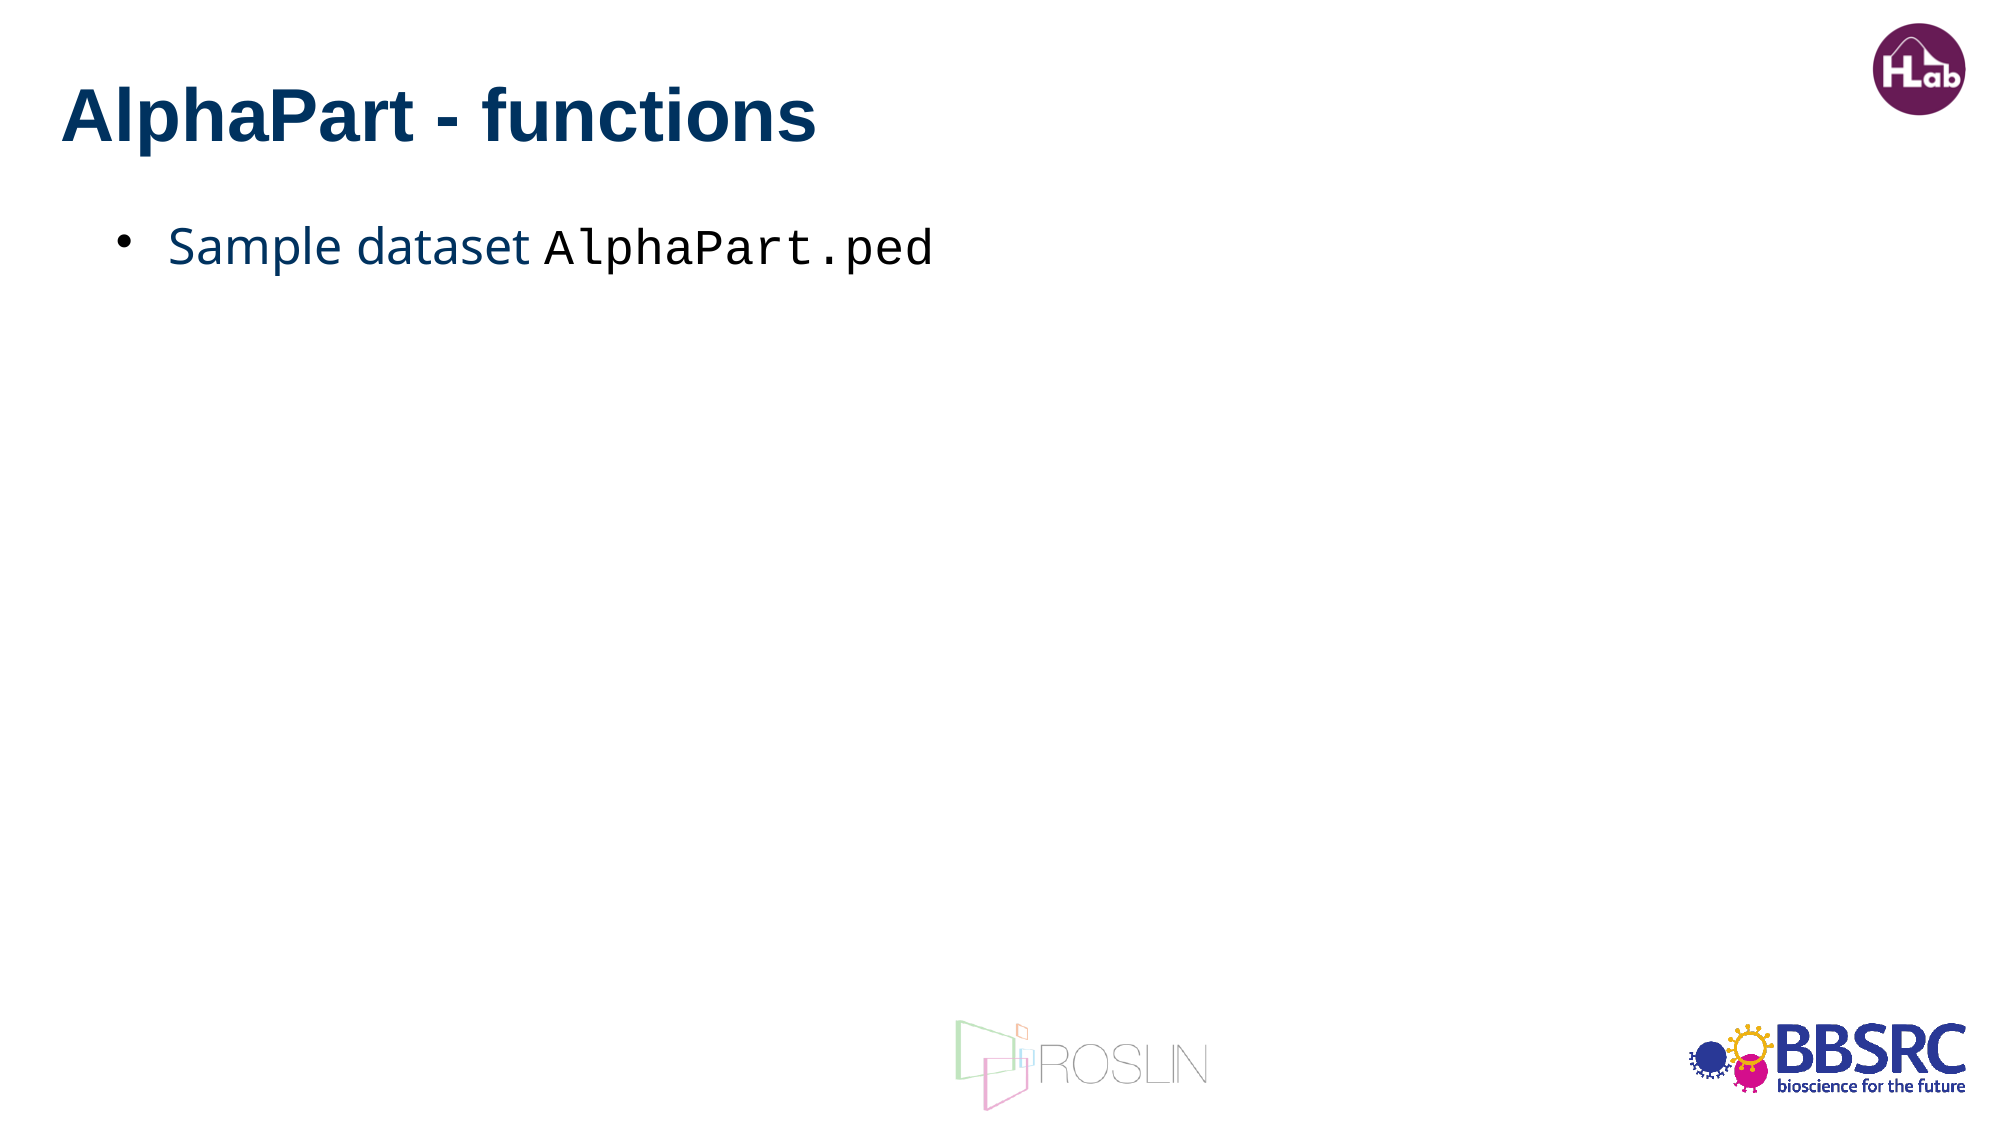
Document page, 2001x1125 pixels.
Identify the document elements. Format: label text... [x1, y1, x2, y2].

picture [1687, 1020, 1966, 1099]
text_box AlphaPart - functions [46, 59, 1926, 166]
picture [948, 985, 1220, 1125]
text_box Sample dataset AlphaPart.ped [83, 176, 1966, 975]
picture [1872, 21, 1966, 116]
